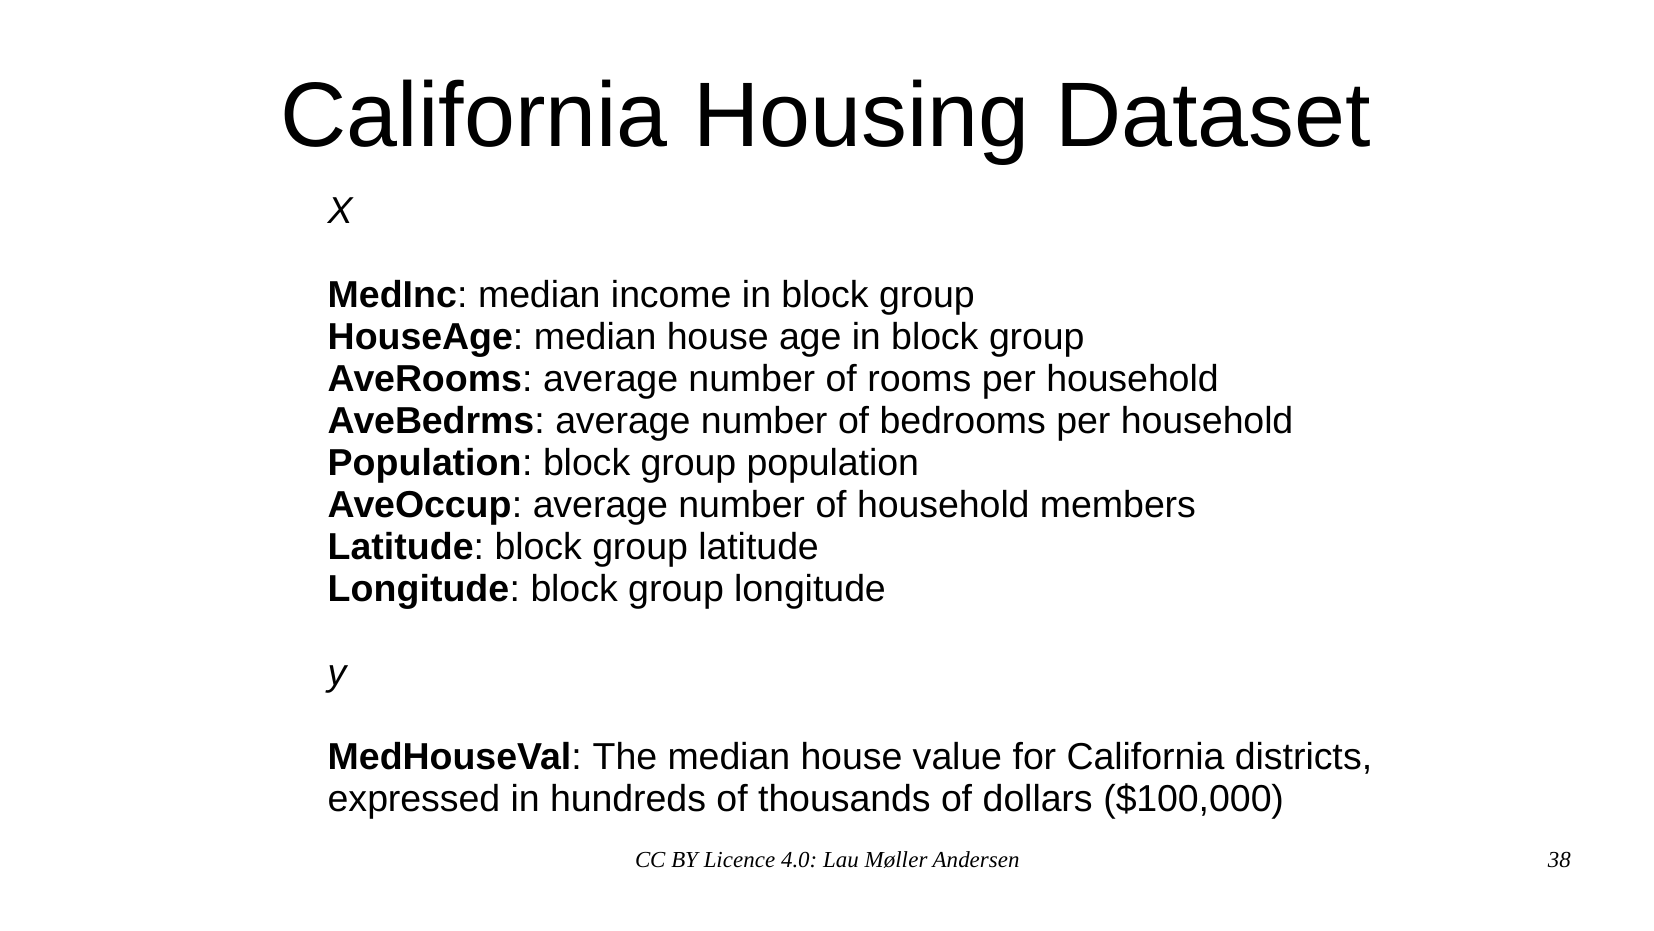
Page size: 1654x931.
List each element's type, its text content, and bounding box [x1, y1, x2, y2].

title California Housing Dataset [82, 37, 1571, 193]
text_box X MedInc: median income in block group HouseAge: median house age in block group AveRooms: average number of rooms per household AveBedrms: average number of bedrooms per household Population: block group population AveOccup: average number of household members Latitude: block group latitude Longitude: block group longitude y MedHouseVal: The median house value for California districts, expressed in hundreds of thousands of dollars ($100,000) [312, 182, 1447, 827]
